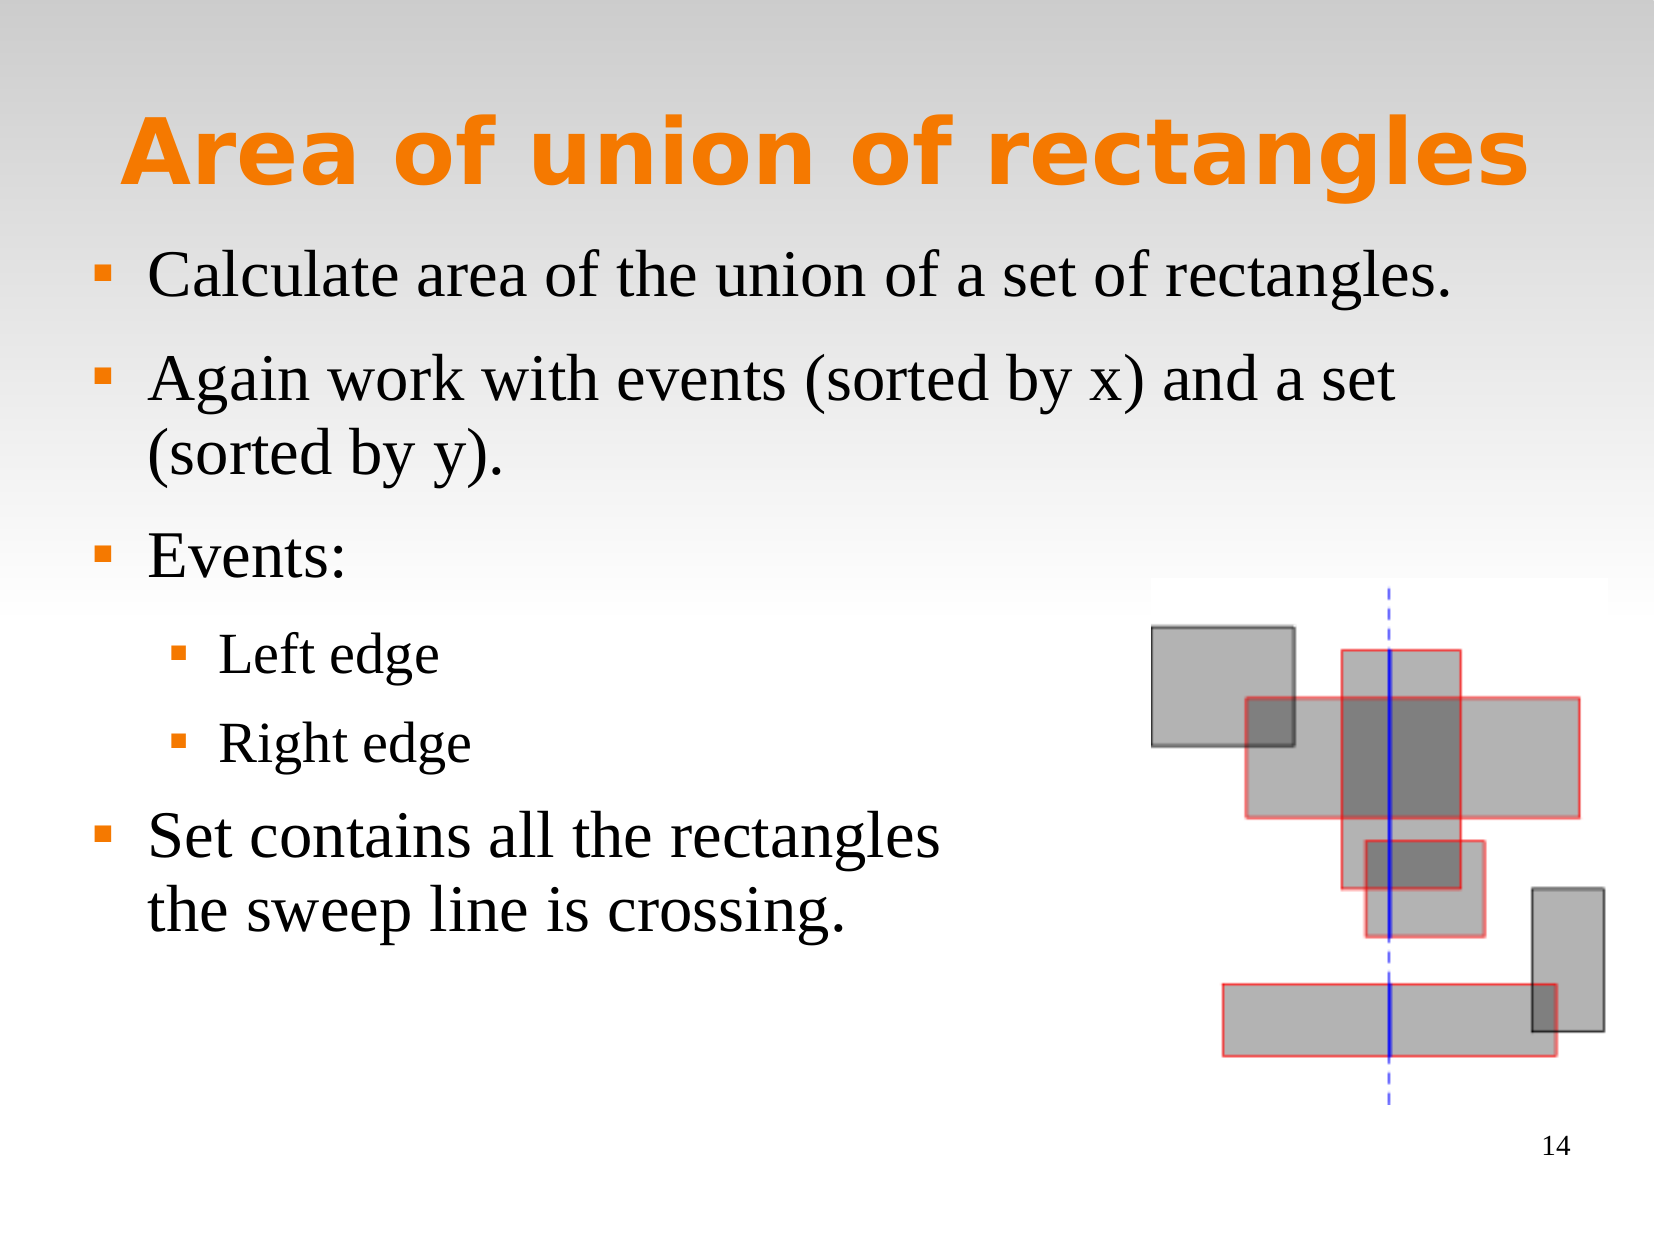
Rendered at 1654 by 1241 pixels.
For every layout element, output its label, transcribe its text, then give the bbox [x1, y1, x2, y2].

picture [1151, 578, 1608, 1105]
title Area of union of rectangles [82, 49, 1571, 257]
list Calculate area of the union of a set of rectangles. Again work with events (sorted by x) and a set (sorted by y). Events: Left edge Right edge Set contains all the rectangles the sweep line is crossing. [76, 237, 1565, 999]
